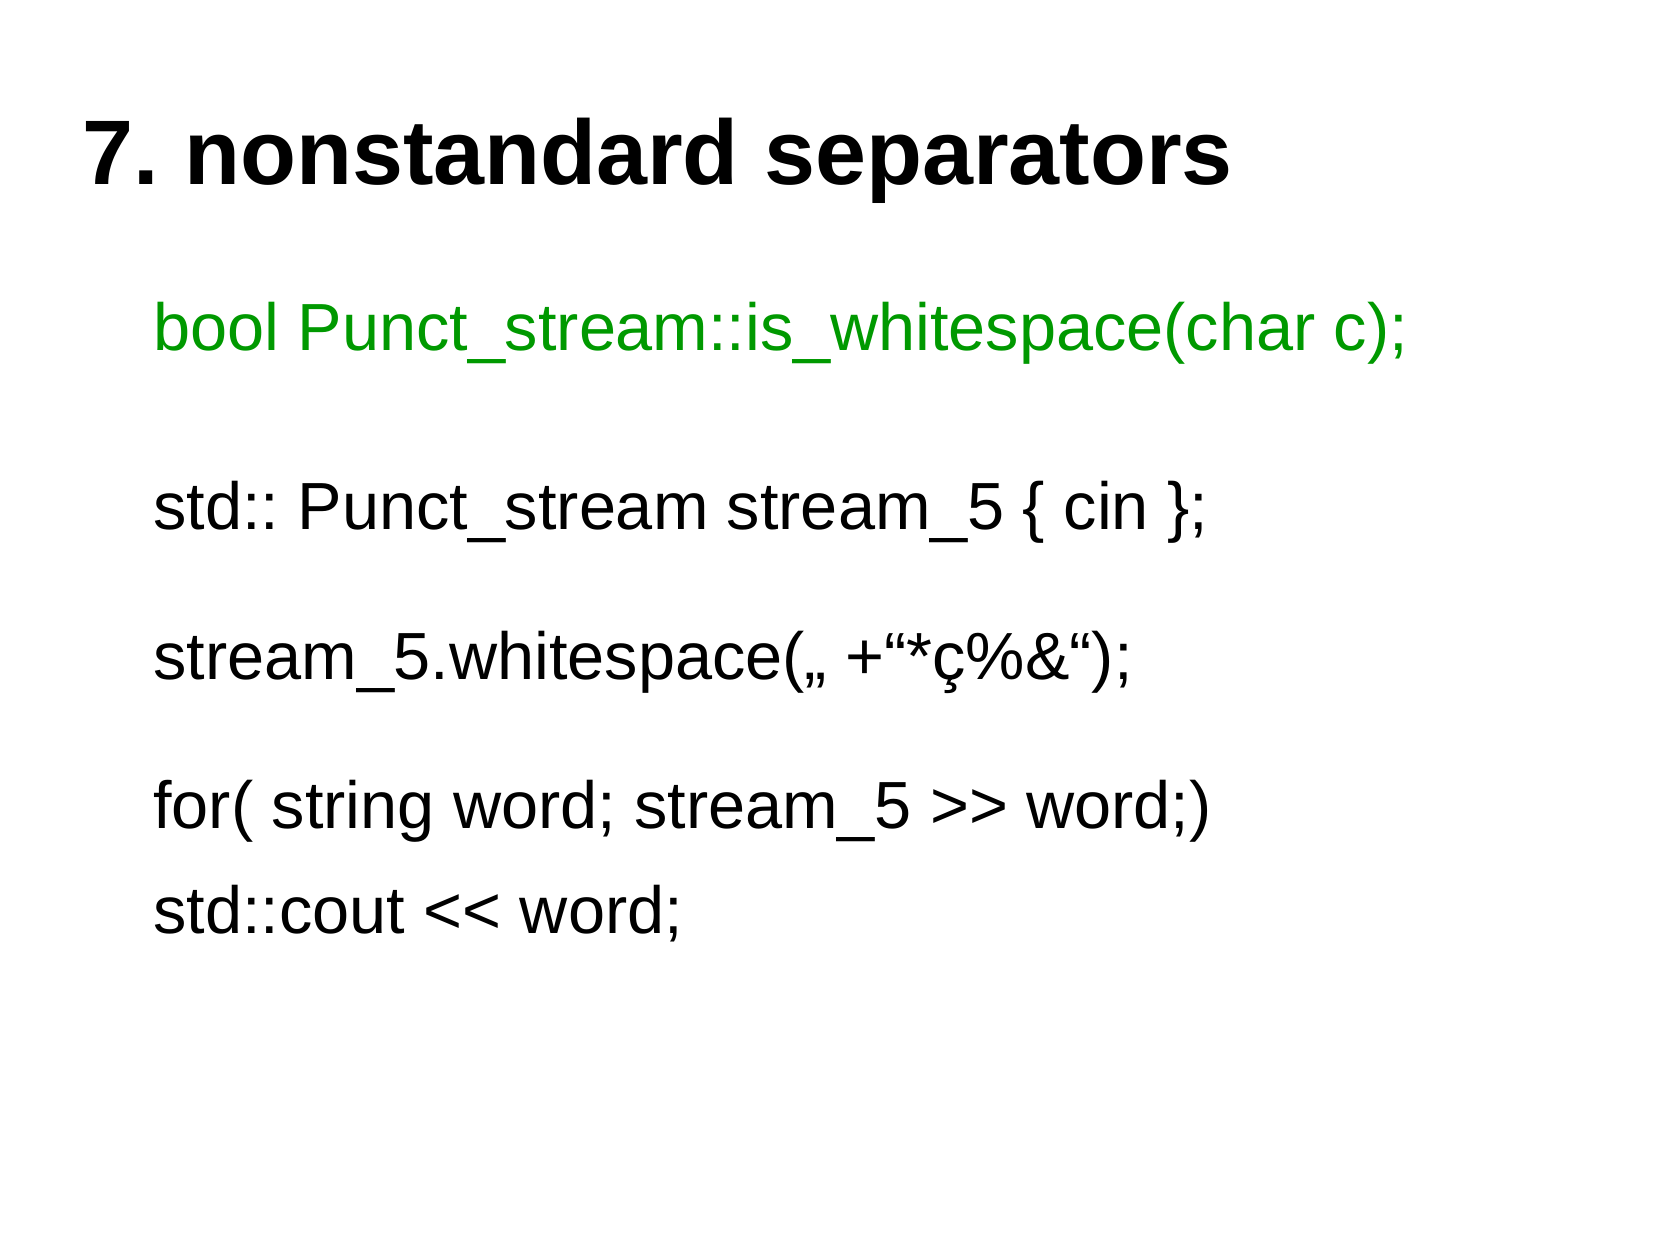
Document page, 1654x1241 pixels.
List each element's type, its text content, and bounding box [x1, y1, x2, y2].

title 7. nonstandard separators [82, 49, 1571, 257]
list bool Punct_stream::is_whitespace(char c); std:: Punct_stream stream_5 { cin }; stream_5.whitespace(„ +“*ç%&“); for( string word; stream_5 >> word;) std::cout << word; [82, 290, 1571, 1010]
